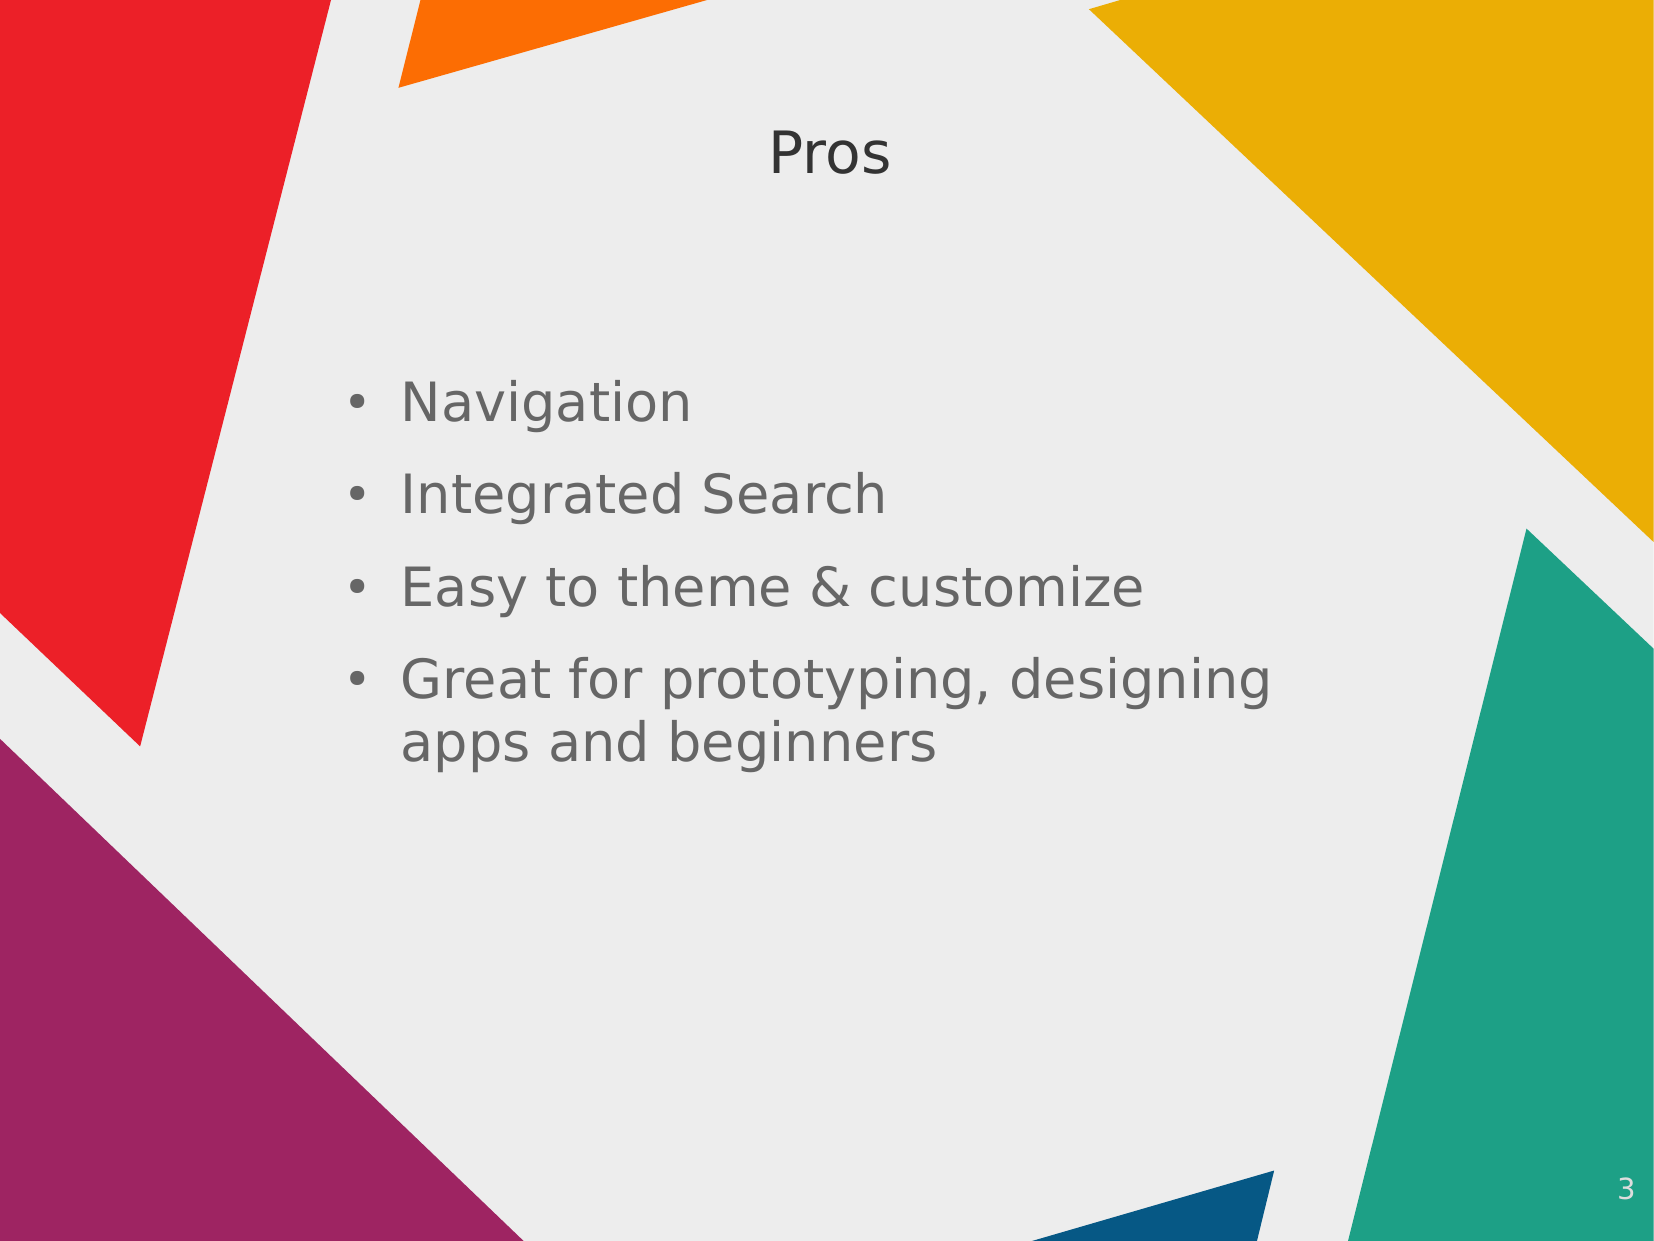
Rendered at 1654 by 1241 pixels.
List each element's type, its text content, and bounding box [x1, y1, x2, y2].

list Navigation Integrated Search Easy to theme & customize Great for prototyping, designing apps and beginners [330, 371, 1412, 1171]
title Pros [289, 49, 1372, 257]
